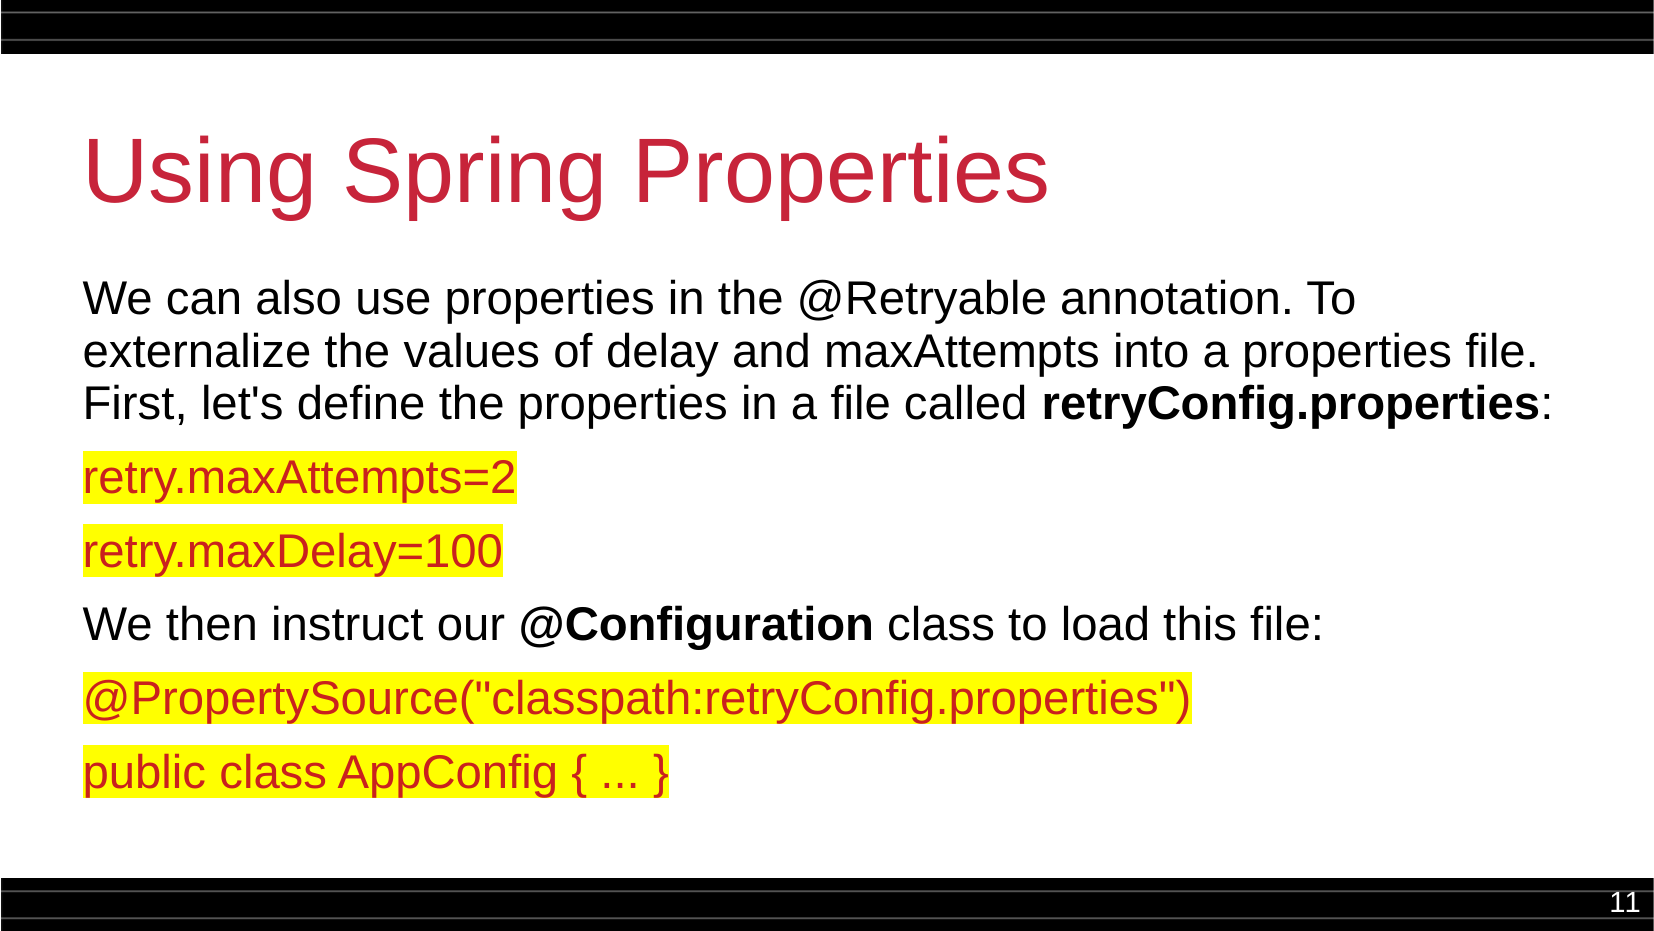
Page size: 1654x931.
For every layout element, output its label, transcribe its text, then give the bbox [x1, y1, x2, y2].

picture [1, 0, 1654, 54]
picture [1, 878, 1654, 931]
title Using Spring Properties [82, 92, 1571, 249]
list We can also use properties in the @Retryable annotation. To externalize the values of delay and maxAttempts into a properties file. First, let's define the properties in a file called retryConfig.properties: retry.maxAttempts=2 retry.maxDelay=100 We then instruct our @Configuration class to load this file: @PropertySource("classpath:retryConfig.properties") public class AppConfig { ... } [82, 271, 1571, 851]
